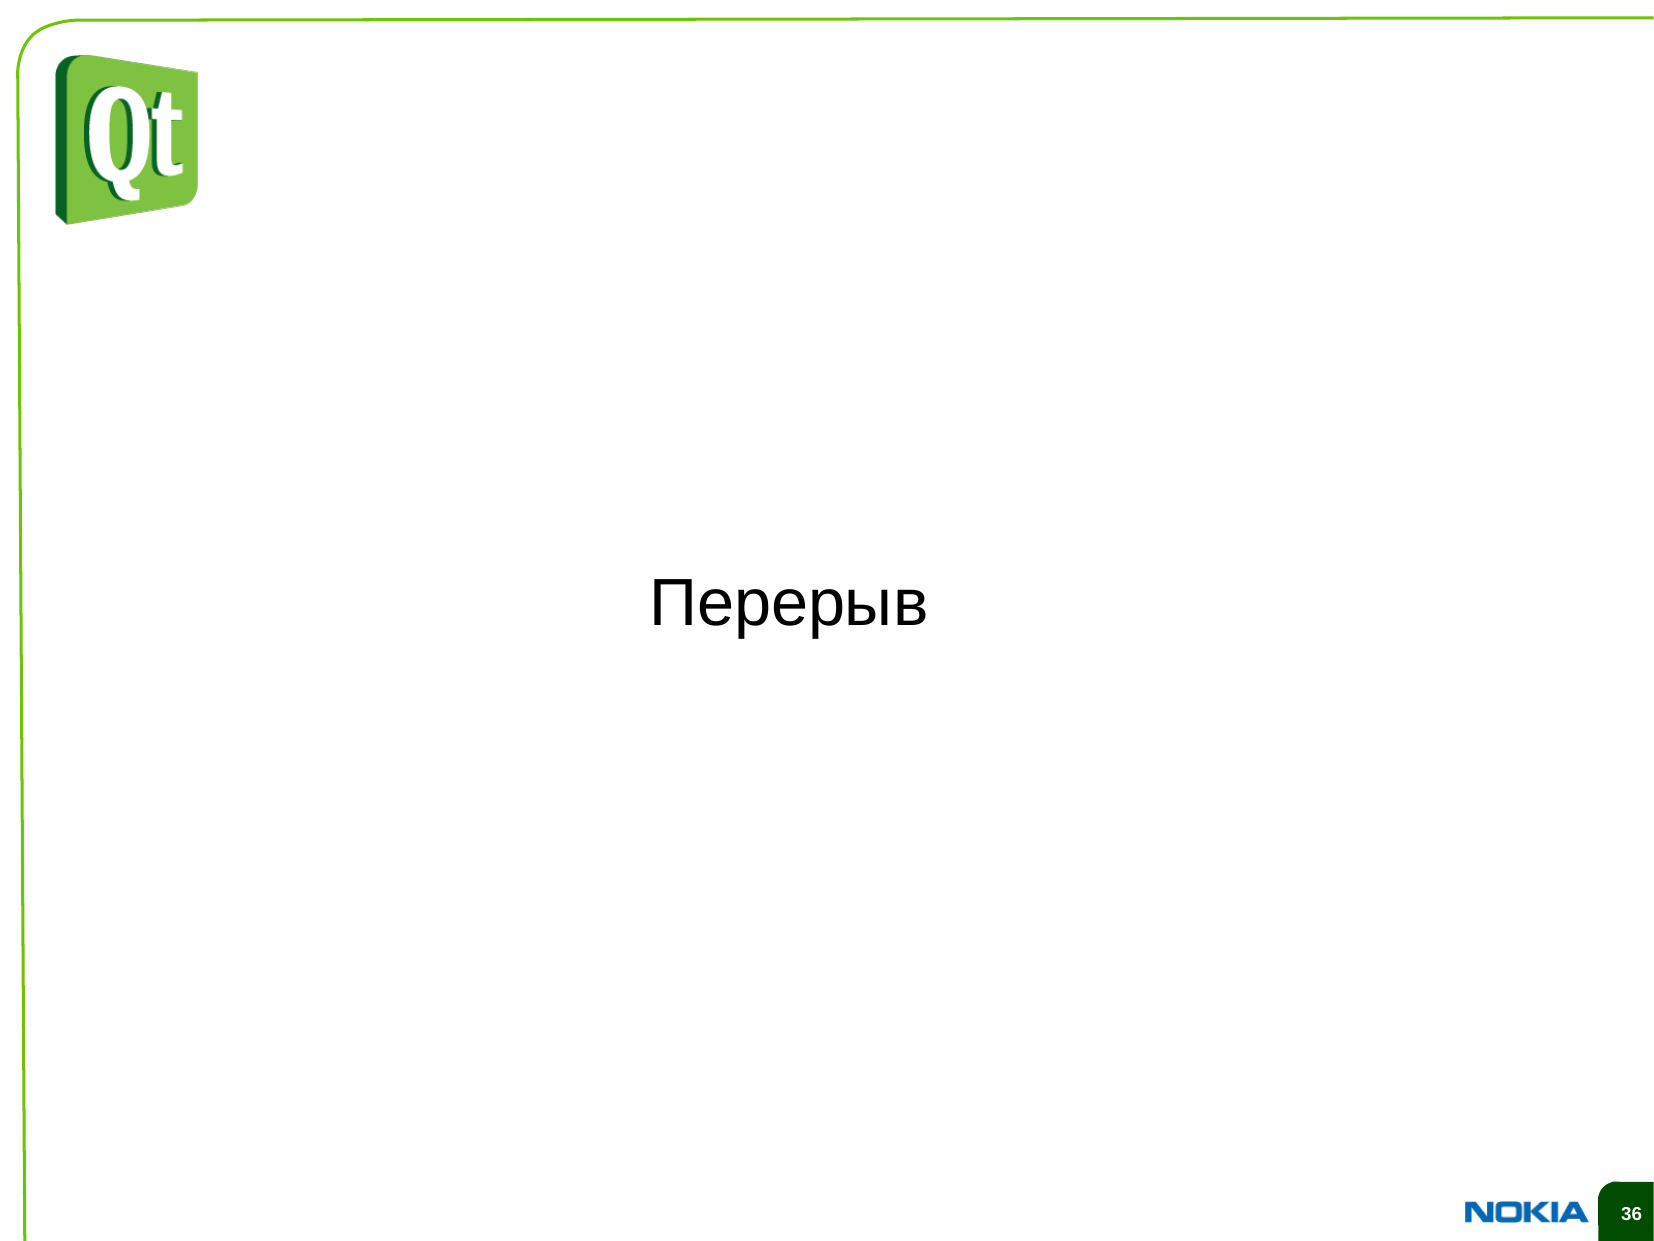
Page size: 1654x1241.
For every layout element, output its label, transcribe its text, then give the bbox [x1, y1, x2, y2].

picture [55, 55, 198, 225]
picture [1465, 1201, 1589, 1223]
subtitle Перерыв [251, 49, 1327, 1155]
